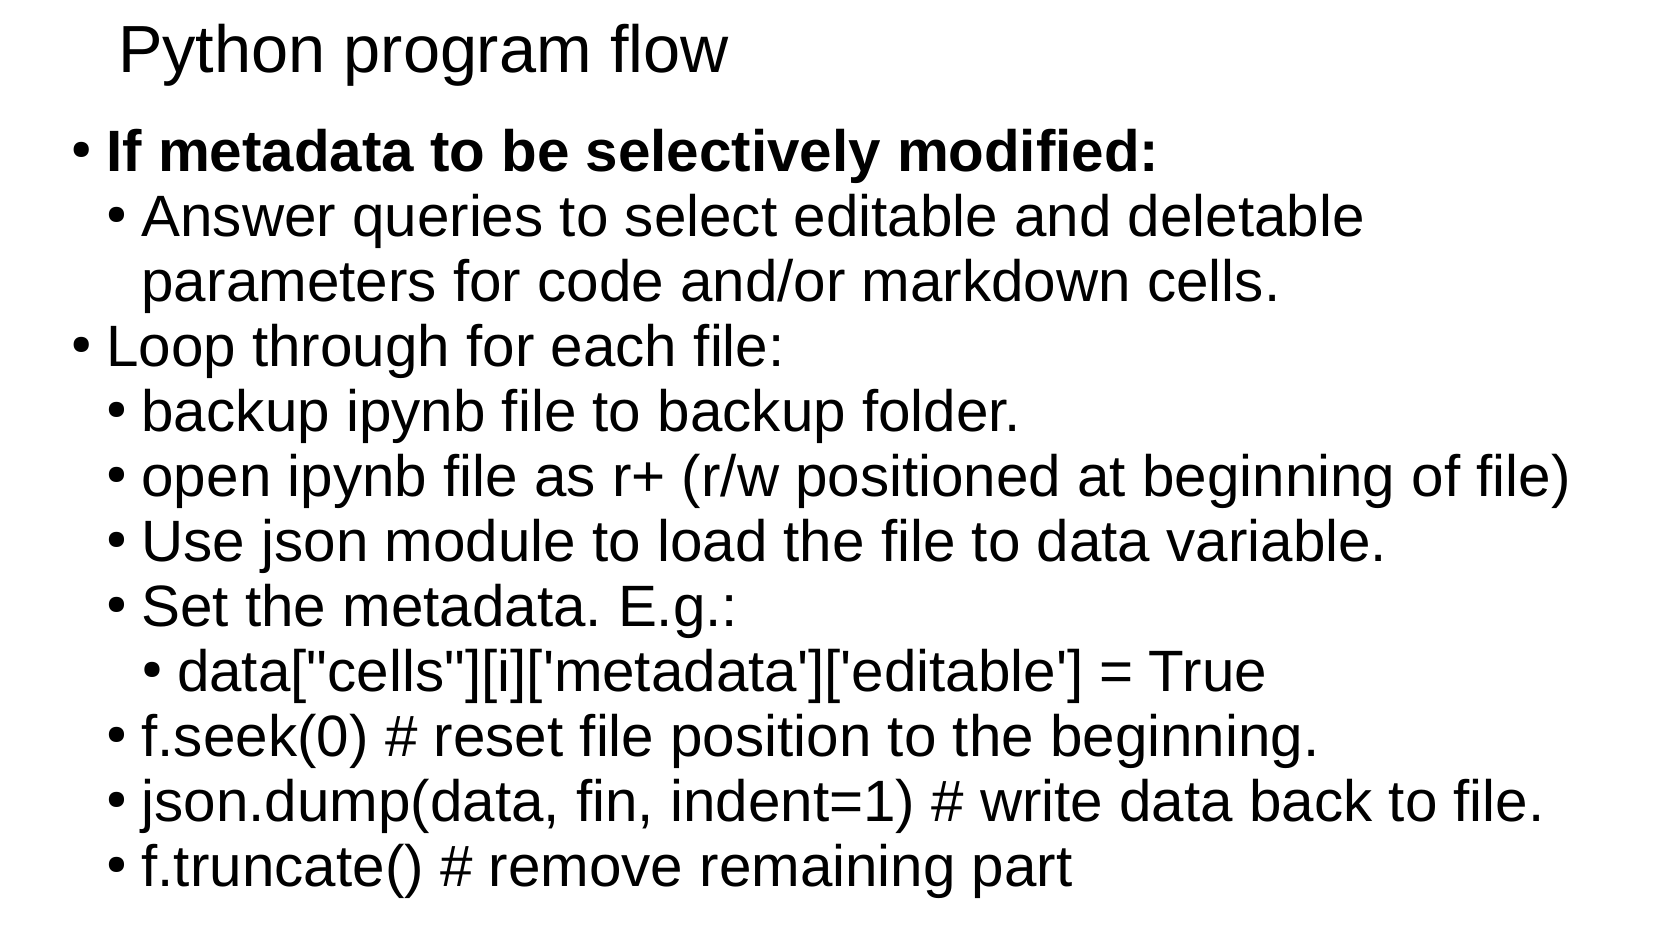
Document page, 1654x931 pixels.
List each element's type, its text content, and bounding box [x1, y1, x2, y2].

text_box If metadata to be selectively modified: Answer queries to select editable and deletable parameters for code and/or markdown cells. Loop through for each file: backup ipynb file to backup folder. open ipynb file as r+ (r/w positioned at beginning of file) Use json module to load the file to data variable. Set the metadata. E.g.: data["cells"][i]['metadata']['editable'] = True f.seek(0) # reset file position to the beginning. json.dump(data, fin, indent=1) # write data back to file. f.truncate() # remove remaining part [70, 118, 1595, 899]
text_box Python program flow [82, 5, 1571, 95]
